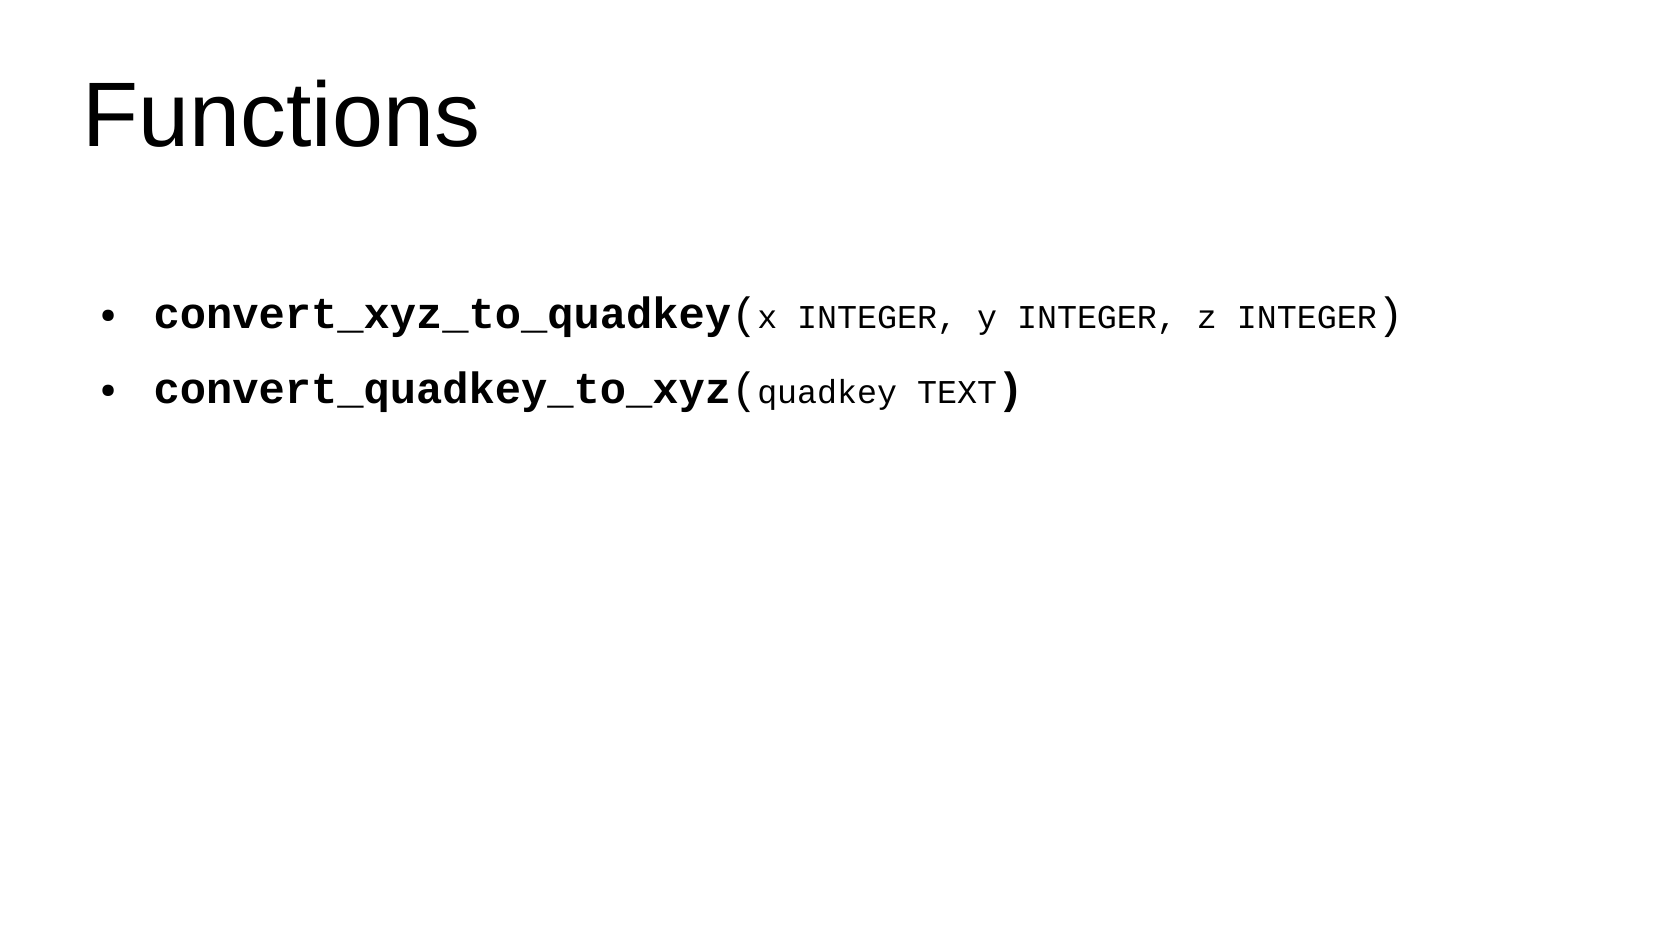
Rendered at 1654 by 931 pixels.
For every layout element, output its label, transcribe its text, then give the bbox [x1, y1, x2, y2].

title Functions [82, 37, 1571, 193]
list convert_xyz_to_quadkey(x INTEGER, y INTEGER, z INTEGER) convert_quadkey_to_xyz(quadkey TEXT) [82, 217, 1571, 758]
